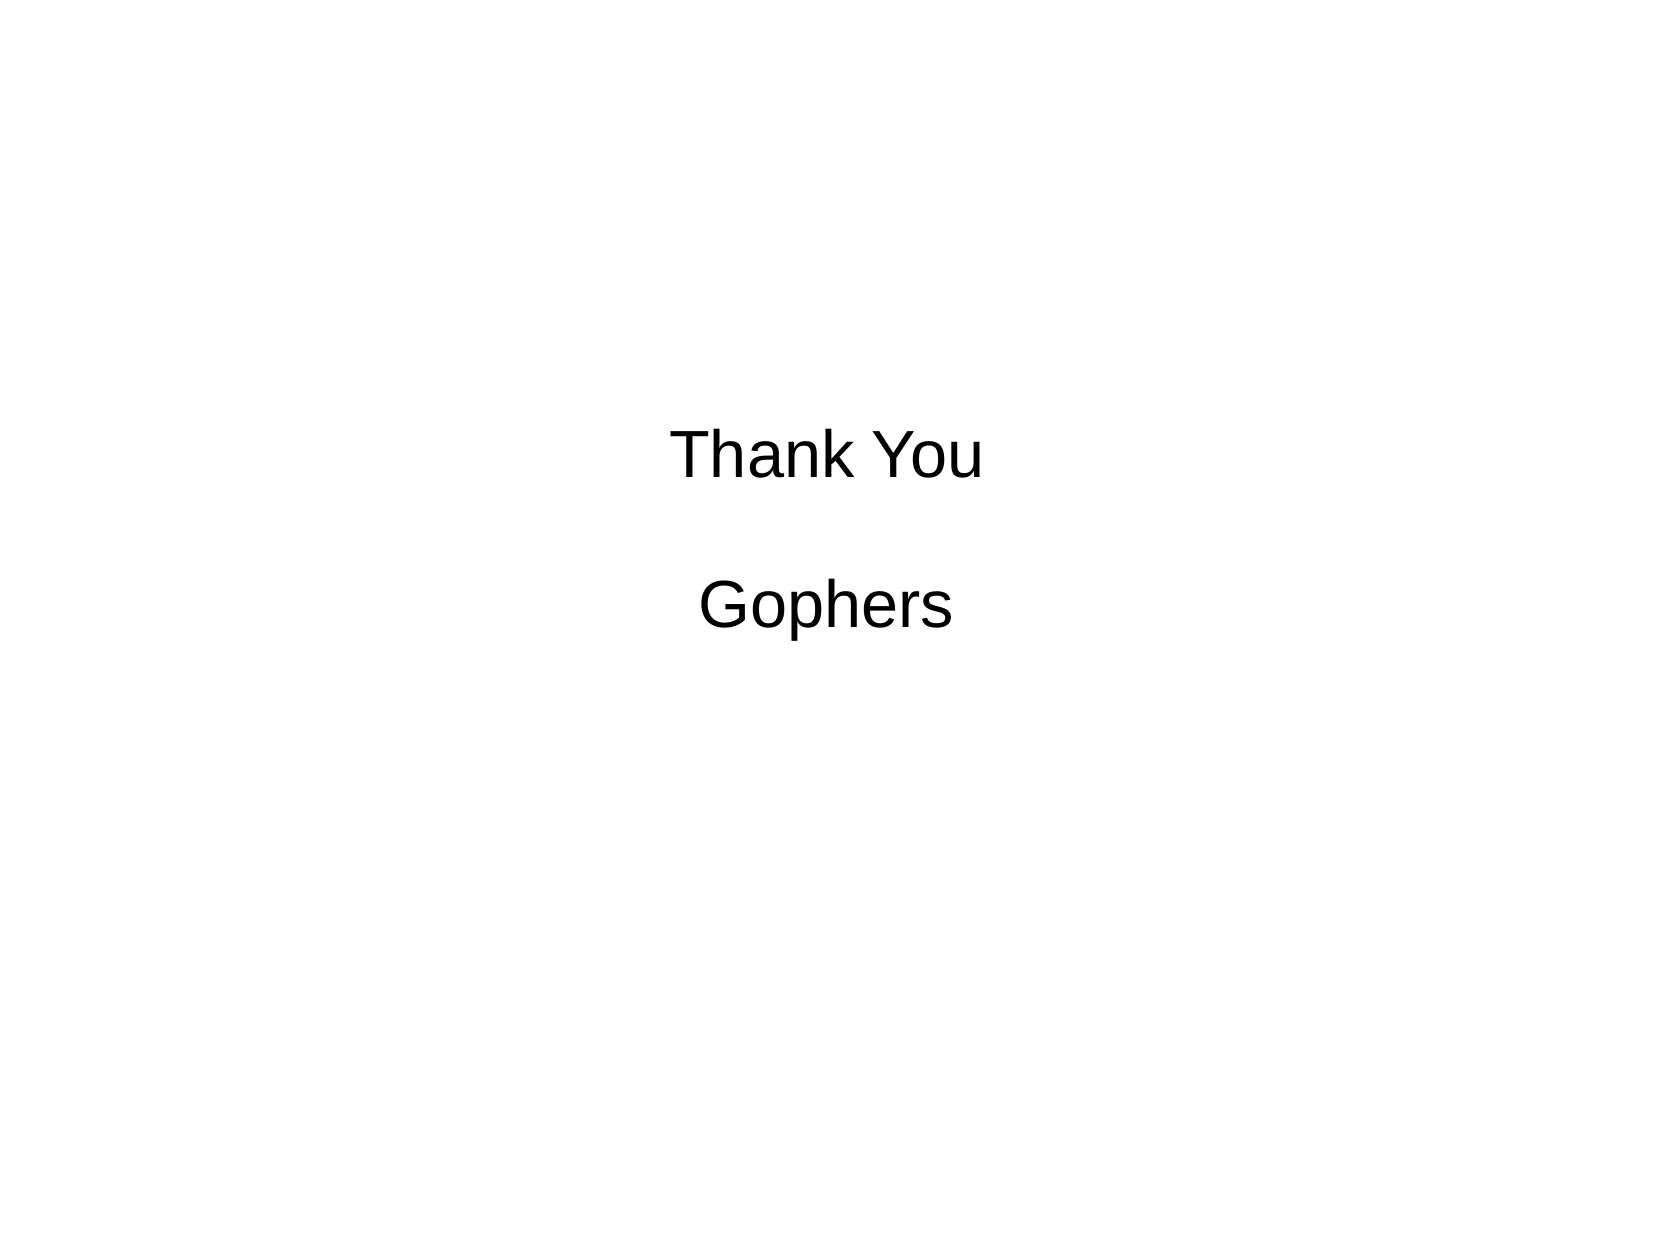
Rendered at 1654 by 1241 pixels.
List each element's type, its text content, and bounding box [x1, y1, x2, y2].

subtitle Thank You Gophers [82, 49, 1571, 1010]
